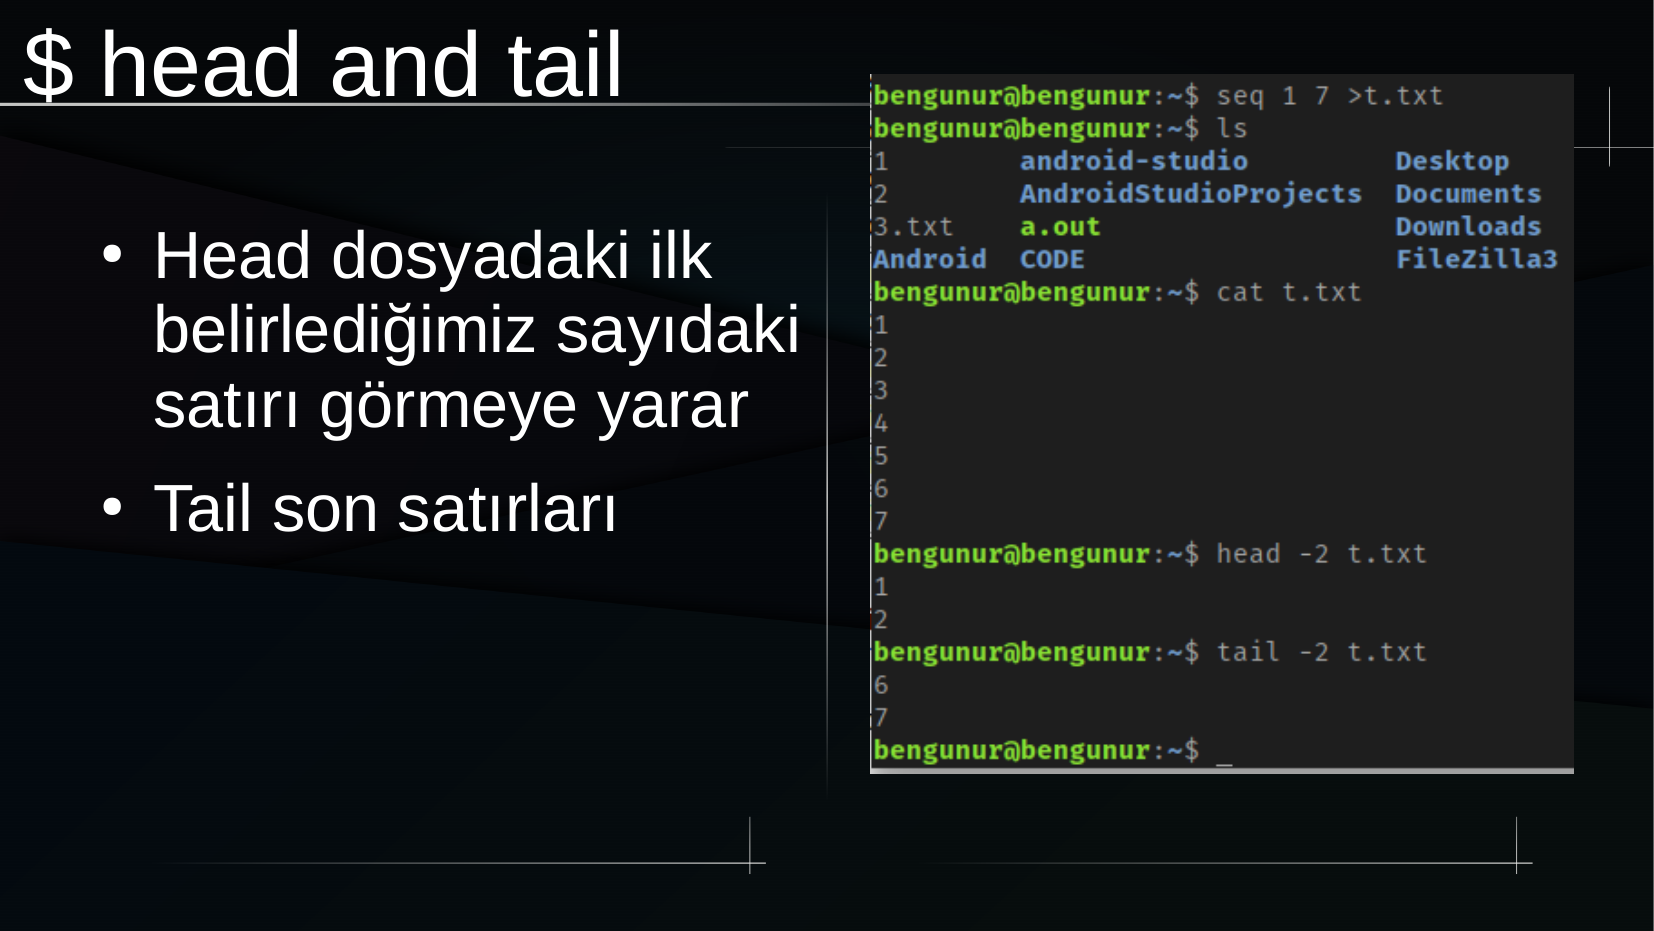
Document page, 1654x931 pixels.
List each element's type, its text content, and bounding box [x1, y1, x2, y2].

picture [0, 0, 1654, 931]
list Head dosyadaki ilk belirlediğimiz sayıdaki satırı görmeye yarar Tail son satırları [82, 217, 809, 758]
title $ head and tail [23, 11, 1589, 119]
